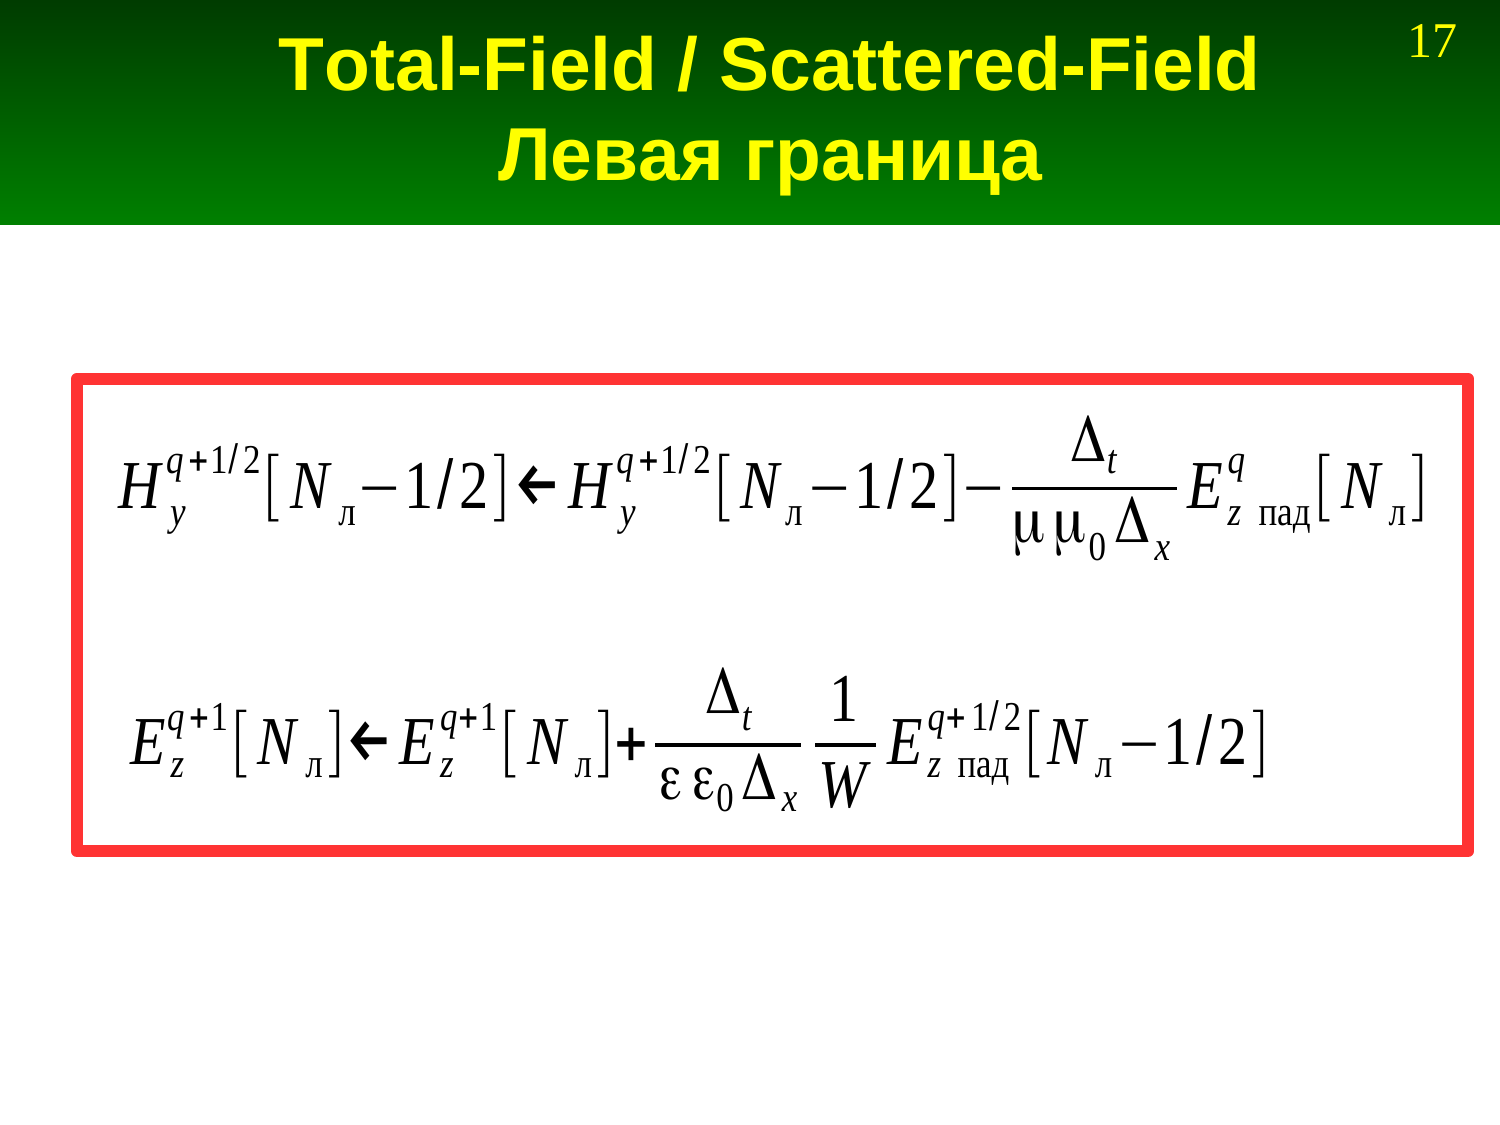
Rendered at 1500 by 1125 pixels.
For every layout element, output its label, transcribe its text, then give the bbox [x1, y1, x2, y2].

title Total-Field / Scattered-Field Левая граница [100, 7, 1441, 204]
chart [112, 661, 1282, 825]
chart [100, 409, 1442, 569]
